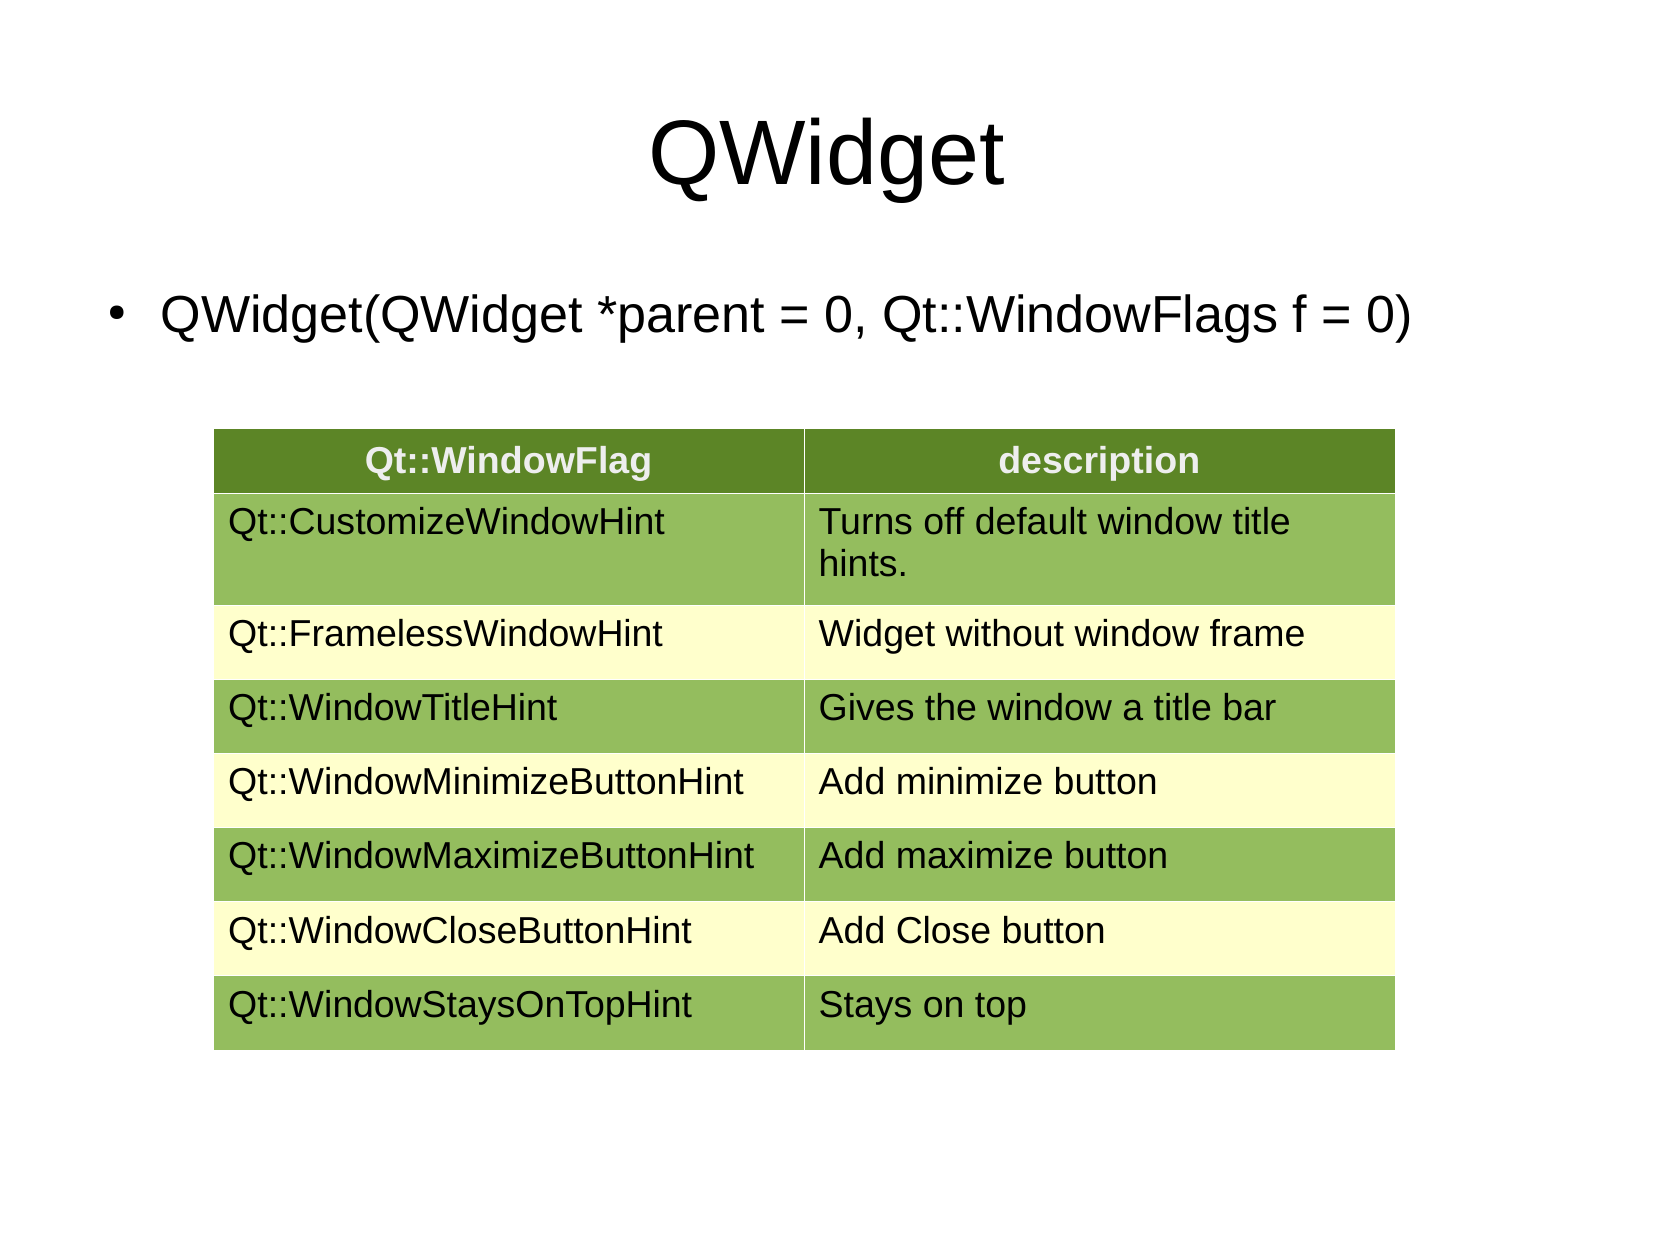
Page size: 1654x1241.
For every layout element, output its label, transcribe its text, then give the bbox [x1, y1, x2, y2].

title QWidget [82, 49, 1571, 257]
table_header Qt::WindowFlag [214, 429, 804, 493]
list QWidget(QWidget *parent = 0, Qt::WindowFlags f = 0) [90, 285, 1579, 361]
table_cell Add maximize button [805, 828, 1395, 901]
table_cell Qt::WindowMaximizeButtonHint [214, 828, 804, 901]
table_cell Qt::WindowStaysOnTopHint [214, 976, 804, 1050]
table_cell Add Close button [805, 902, 1395, 975]
table_cell Stays on top [805, 976, 1395, 1050]
table_cell Add minimize button [805, 754, 1395, 827]
table_cell Turns off default window title hints. [805, 494, 1395, 605]
table_cell Qt::WindowTitleHint [214, 680, 804, 753]
table_cell Widget without window frame [805, 606, 1395, 679]
table_cell Qt::WindowMinimizeButtonHint [214, 754, 804, 827]
table_cell Qt::FramelessWindowHint [214, 606, 804, 679]
table_cell Qt::WindowCloseButtonHint [214, 902, 804, 975]
table_cell Qt::CustomizeWindowHint [214, 494, 804, 605]
table_header description [805, 429, 1395, 493]
table_cell Gives the window a title bar [805, 680, 1395, 753]
